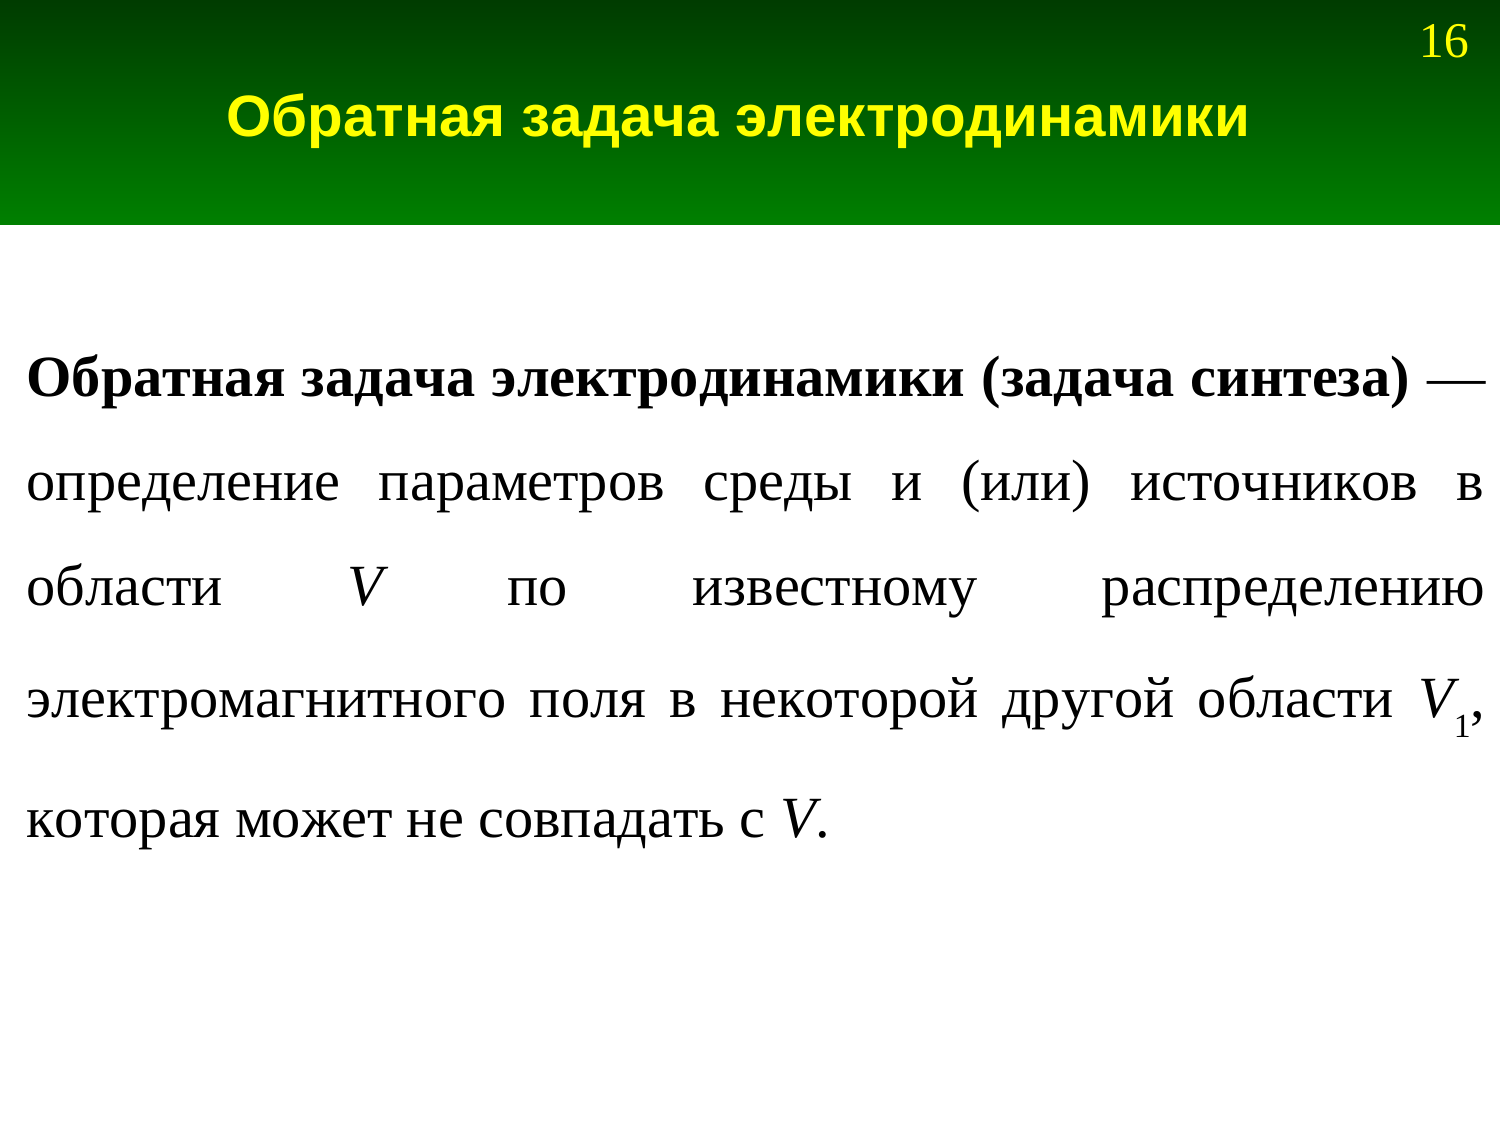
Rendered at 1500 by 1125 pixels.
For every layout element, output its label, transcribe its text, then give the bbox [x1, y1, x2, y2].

text_box Обратная задача электродинамики (задача синтеза) — определение параметров среды и (или) источников в области V по известному распределению электромагнитного поля в некоторой другой области V1, которая может не совпадать с V. [11, 295, 1500, 857]
title Обратная задача электродинамики [88, 18, 1389, 207]
